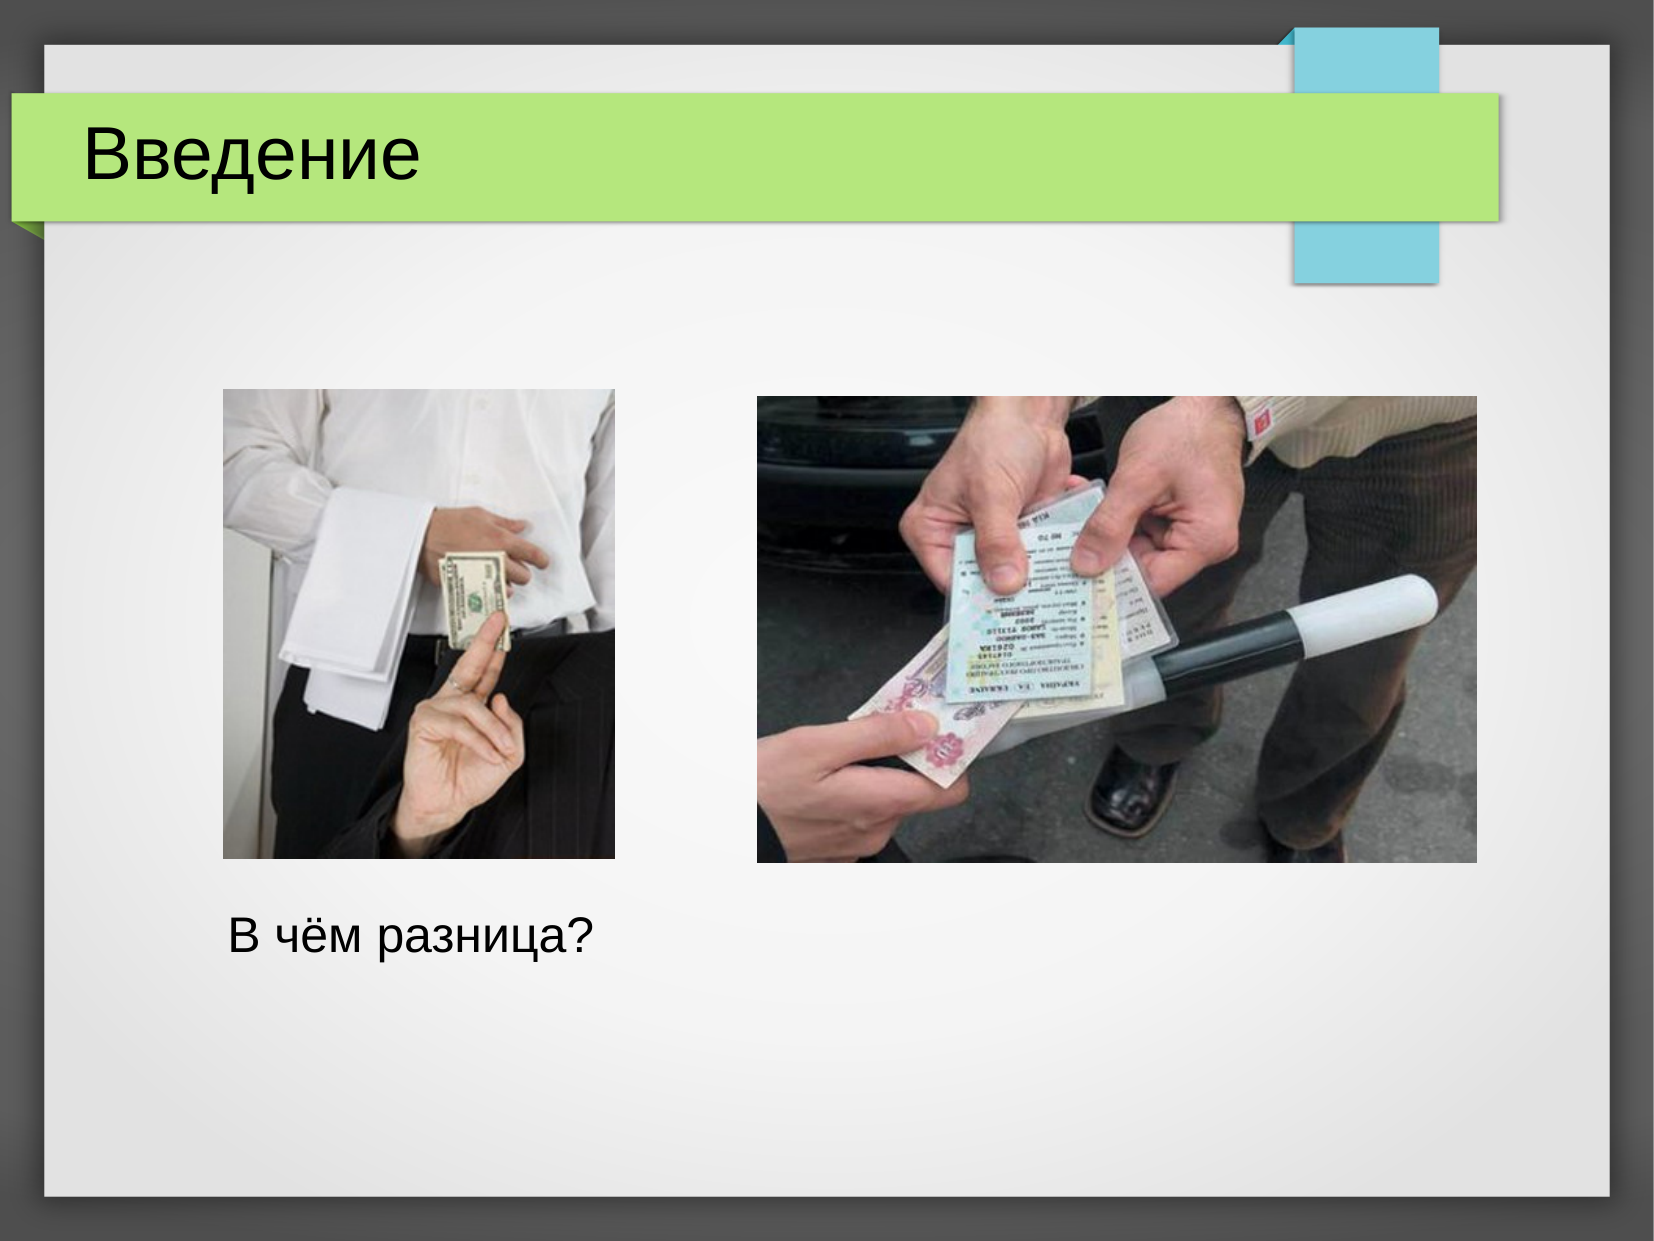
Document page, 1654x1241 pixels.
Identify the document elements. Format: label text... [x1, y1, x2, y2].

text_box В чём разница? [212, 899, 626, 971]
picture [0, 0, 1654, 1241]
title Введение [82, 94, 1264, 213]
